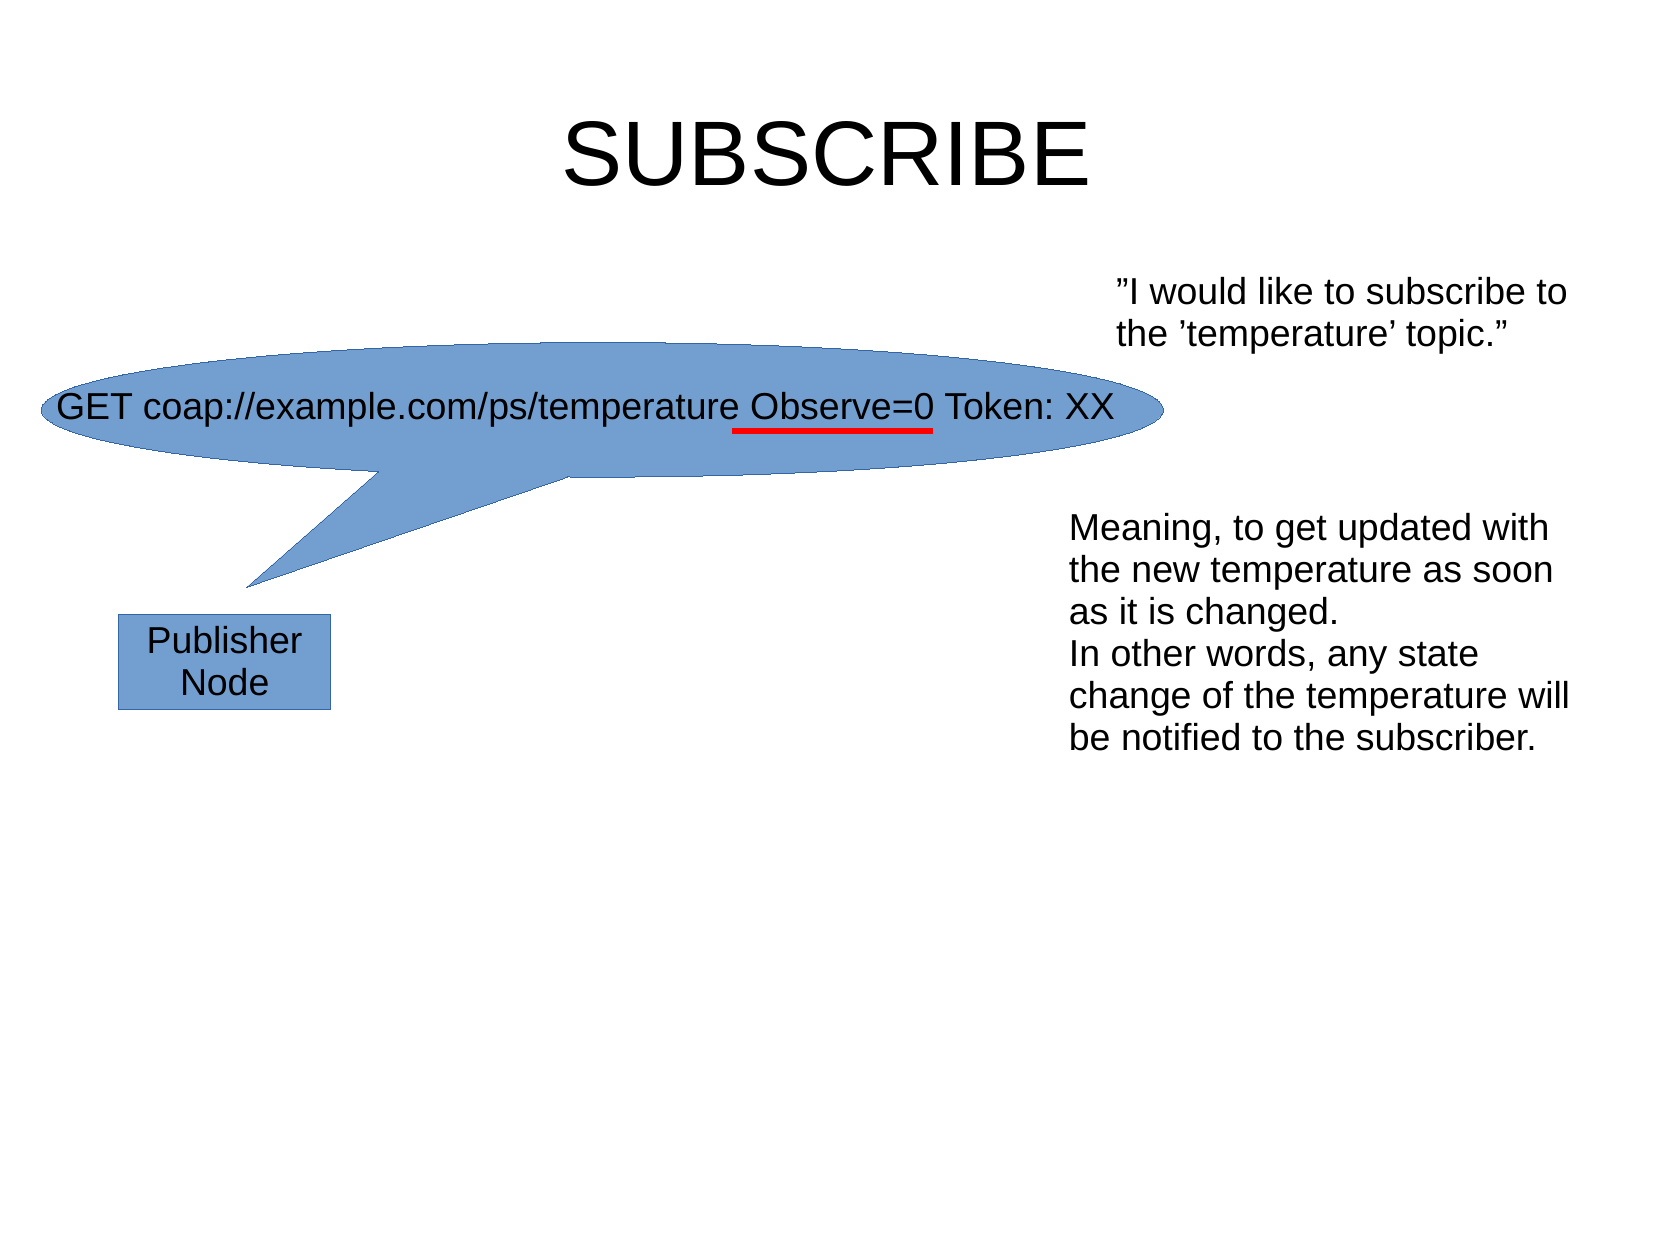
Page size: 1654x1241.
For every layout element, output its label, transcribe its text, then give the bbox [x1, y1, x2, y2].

text_box Meaning, to get updated with the new temperature as soon as it is changed. In other words, any state change of the temperature will be notified to the subscriber. [1051, 496, 1595, 769]
text_box GET coap://example.com/ps/temperature Observe=0 Token: XX [41, 378, 1199, 478]
text_box ”I would like to subscribe to the ’temperature’ topic.” [1098, 259, 1642, 365]
text_box Publisher Node [118, 614, 331, 710]
text_box [108, 342, 1097, 378]
text_box [246, 478, 565, 588]
title SUBSCRIBE [82, 49, 1571, 257]
